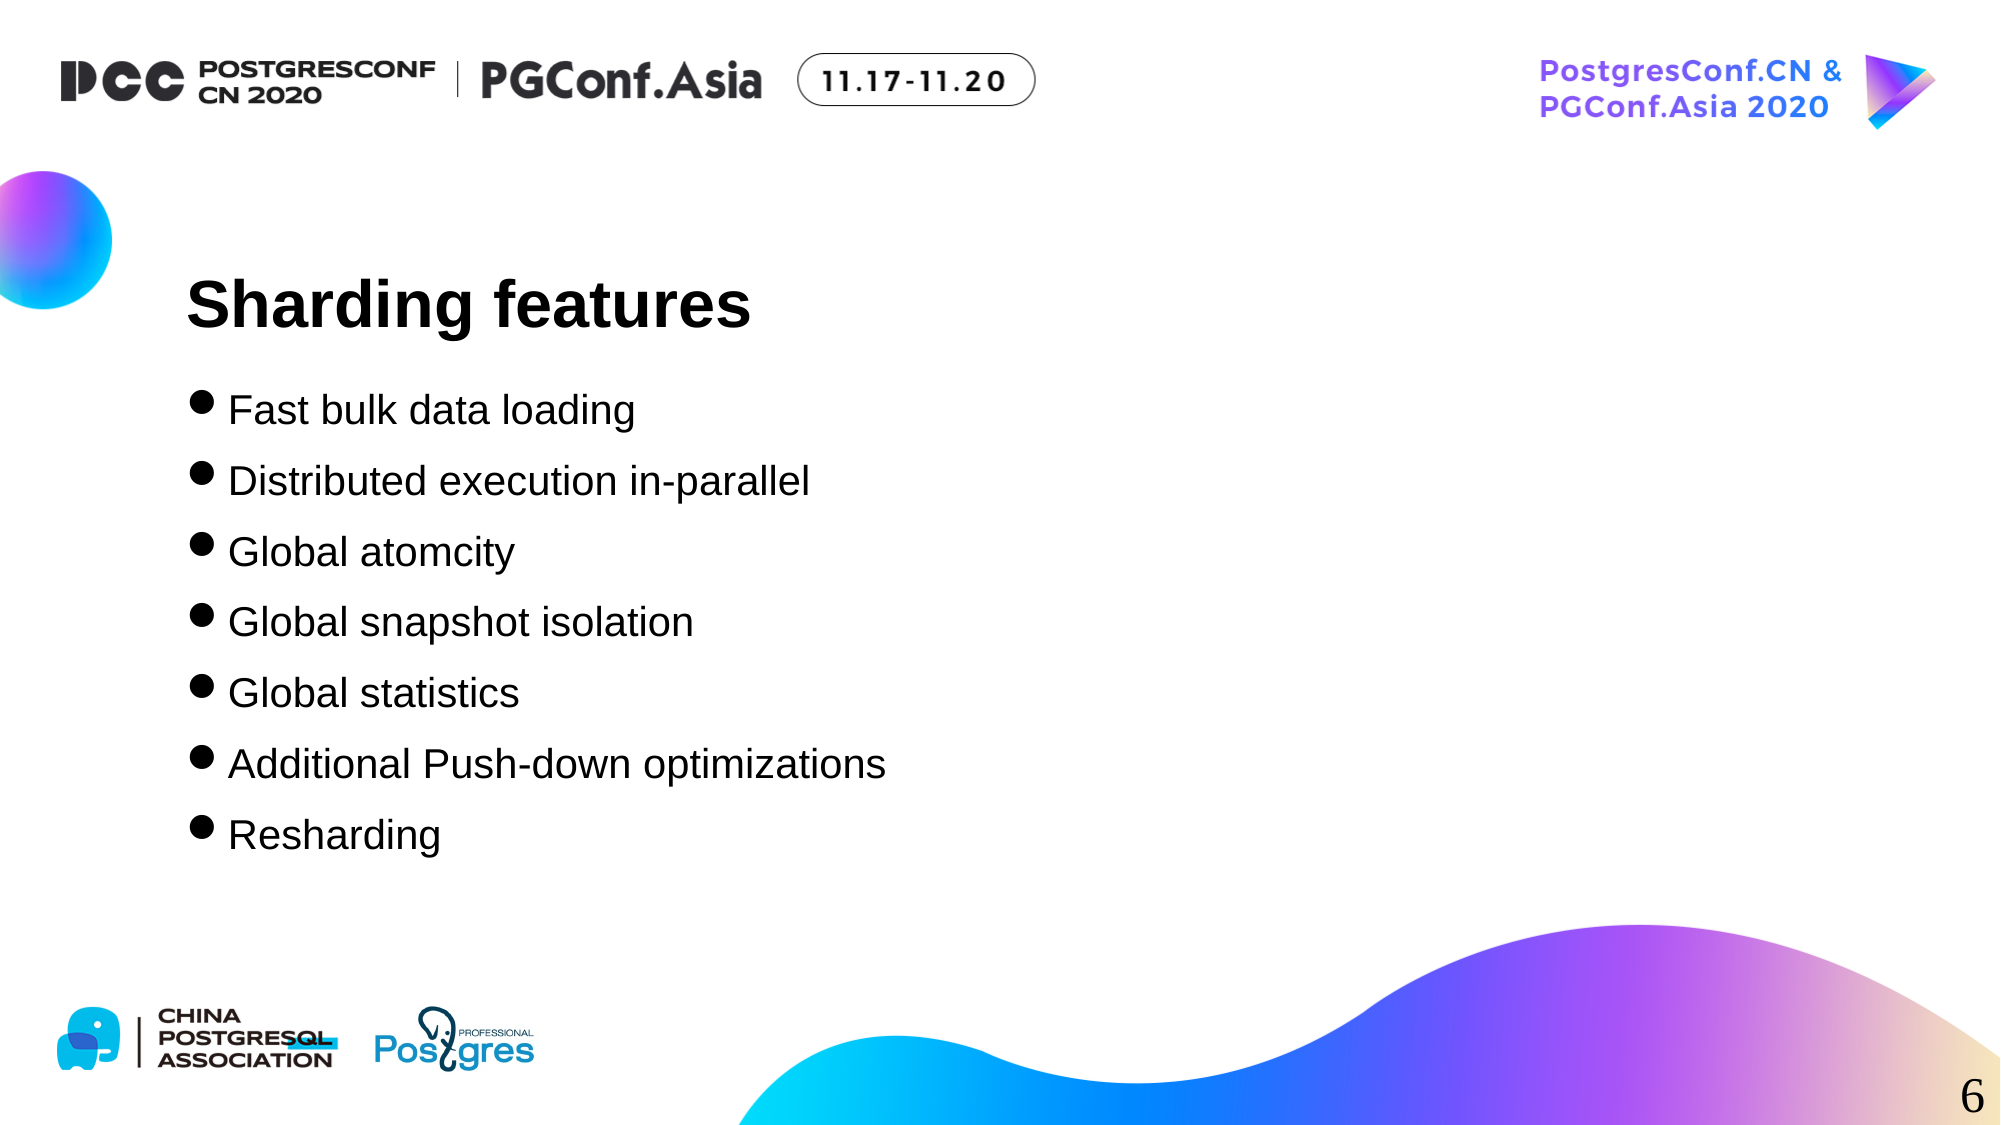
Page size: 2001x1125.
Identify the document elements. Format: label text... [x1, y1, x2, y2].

text_box Fast bulk data loading Distributed execution in-parallel Global atomcity Global snapshot isolation Global statistics Additional Push-down optimizations Resharding [171, 375, 1850, 959]
text_box Sharding features [171, 237, 1850, 349]
picture [0, 0, 2001, 1125]
text_box <номер> [1883, 1054, 2000, 1125]
